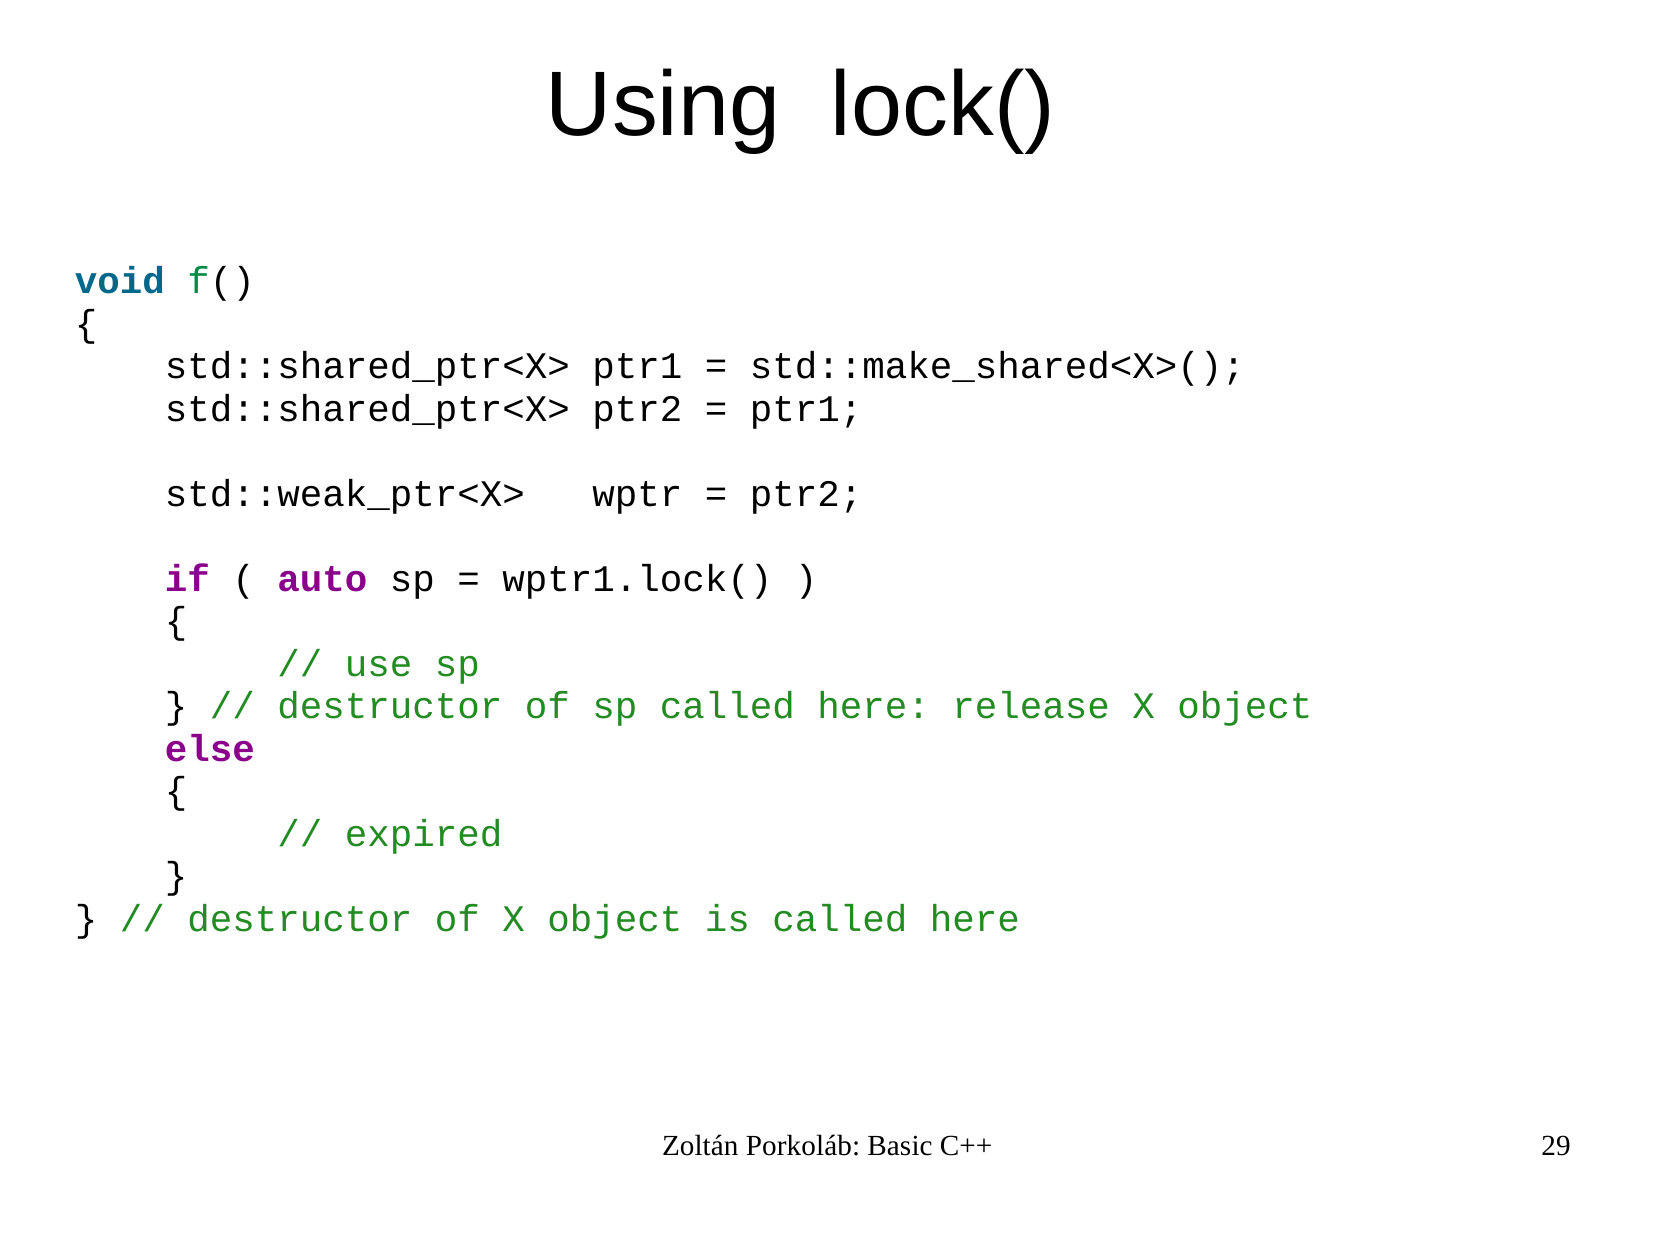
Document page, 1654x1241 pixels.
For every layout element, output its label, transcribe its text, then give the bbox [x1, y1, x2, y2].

title Using lock() [56, 0, 1546, 208]
text_box void f() { std::shared_ptr<X> ptr1 = std::make_shared<X>(); std::shared_ptr<X> ptr2 = ptr1; std::weak_ptr<X> wptr = ptr2; if ( auto sp = wptr1.lock() ) { // use sp } // destructor of sp called here: release X object else { // expired } } // destructor of X object is called here [60, 255, 1624, 993]
